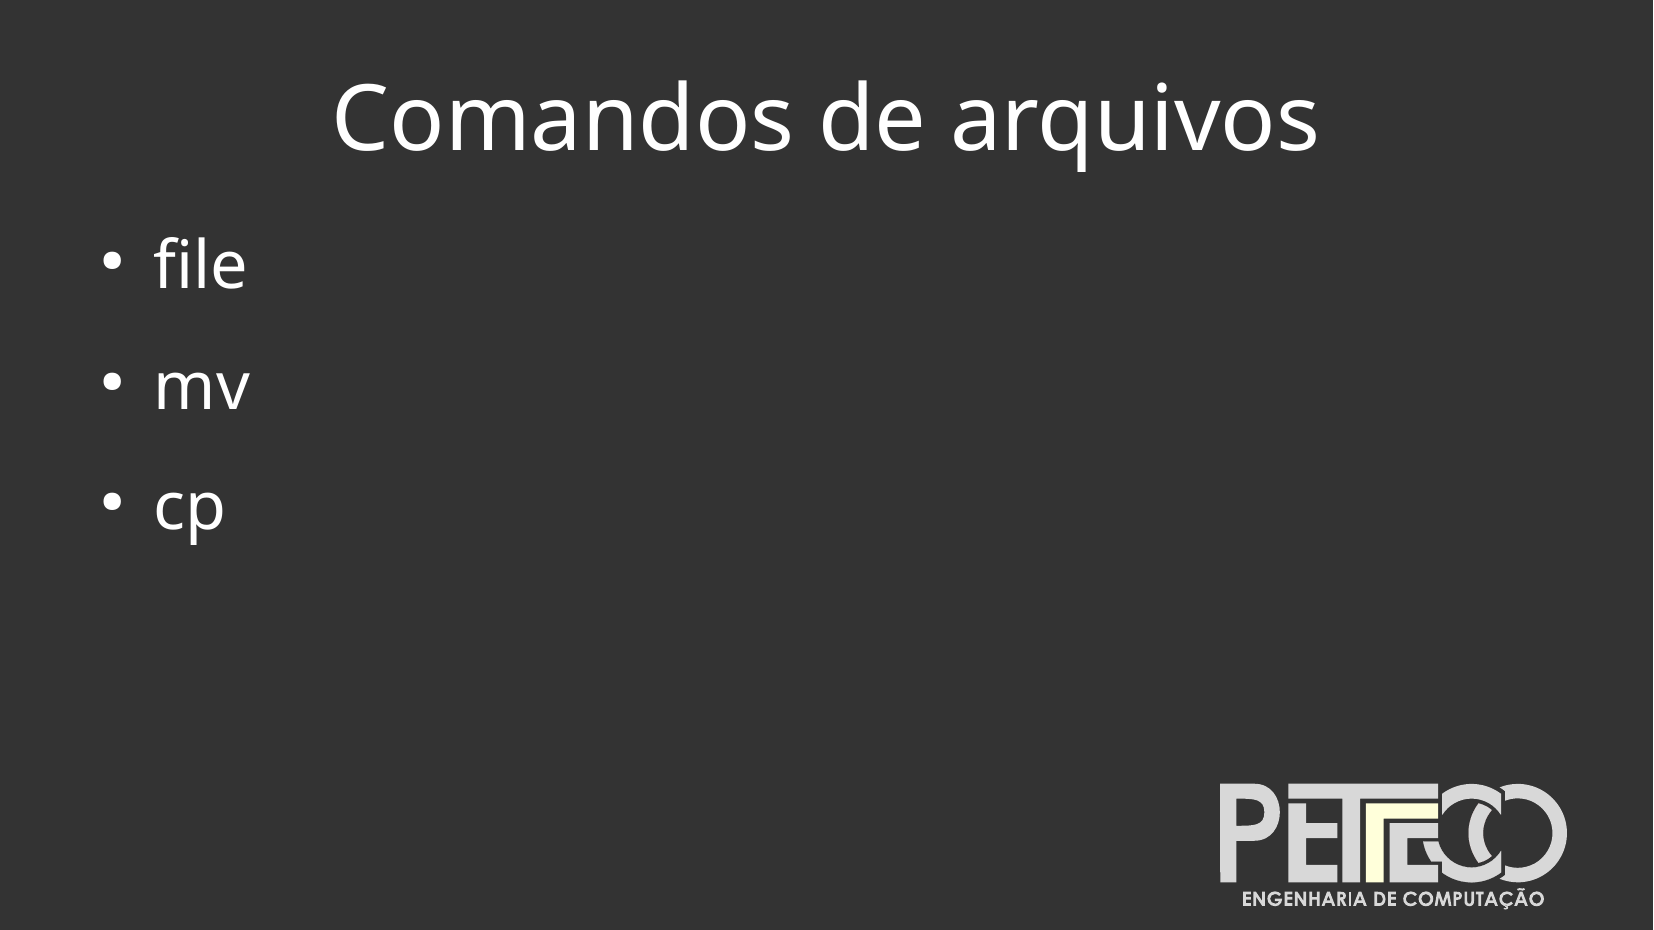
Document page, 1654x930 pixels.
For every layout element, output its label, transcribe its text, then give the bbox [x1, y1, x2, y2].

title Comandos de arquivos [82, 37, 1571, 193]
list file mv cp [82, 217, 1571, 757]
